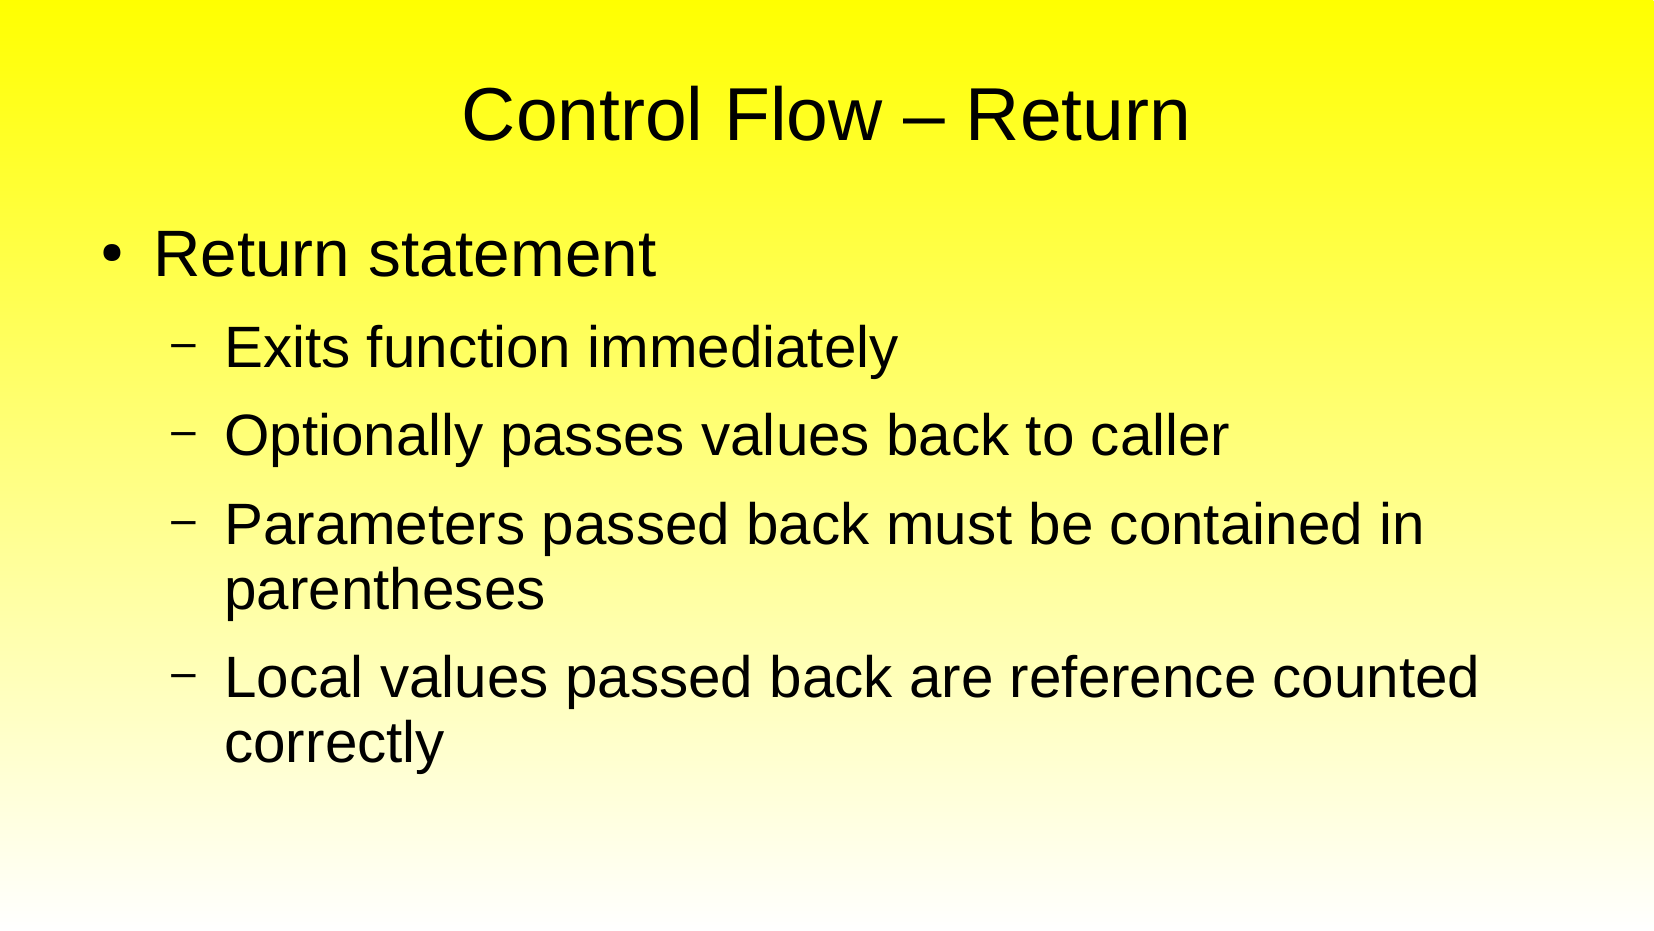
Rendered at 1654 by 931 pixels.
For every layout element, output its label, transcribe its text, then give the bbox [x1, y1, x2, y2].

title Control Flow – Return [82, 37, 1571, 193]
list Return statement Exits function immediately Optionally passes values back to caller Parameters passed back must be contained in parentheses Local values passed back are reference counted correctly [82, 217, 1571, 816]
